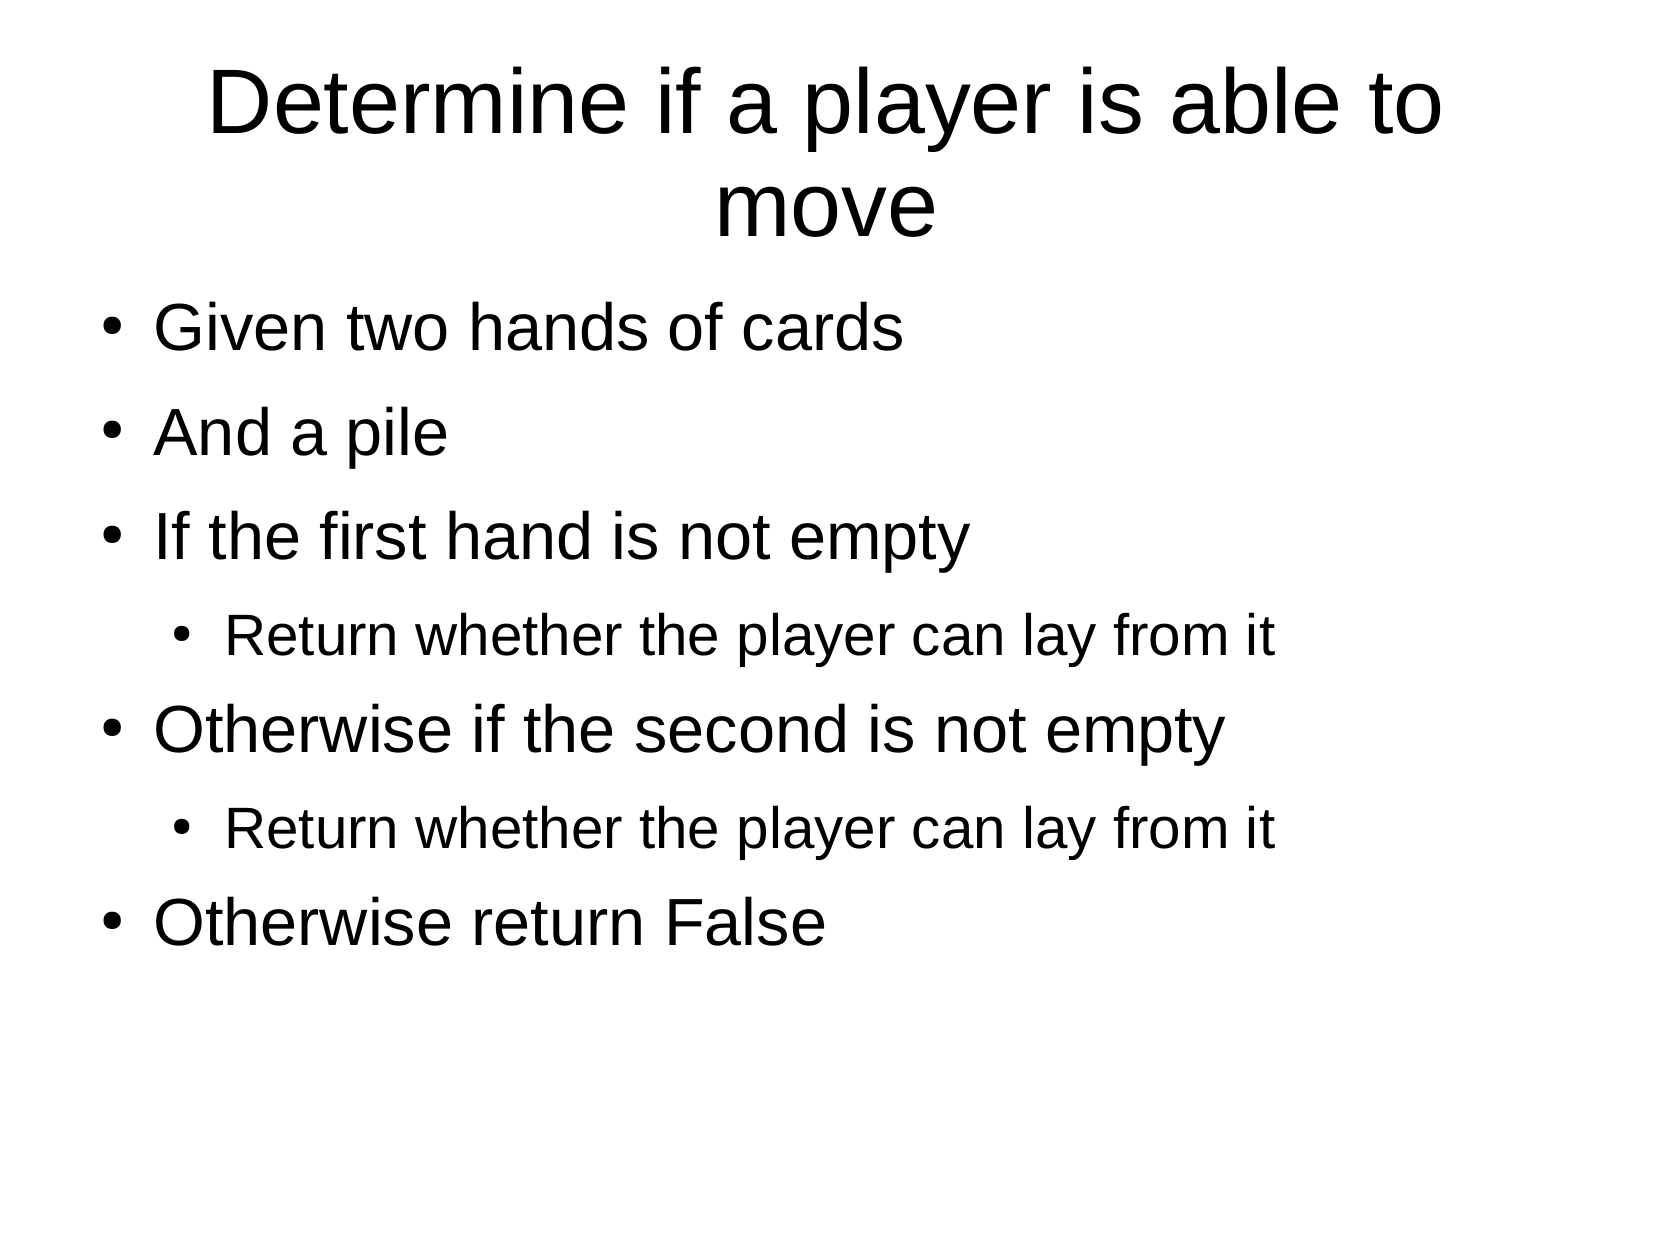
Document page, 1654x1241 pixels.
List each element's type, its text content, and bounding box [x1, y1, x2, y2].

title Determine if a player is able to move [82, 50, 1571, 256]
list Given two hands of cards And a pile If the first hand is not empty Return whether the player can lay from it Otherwise if the second is not empty Return whether the player can lay from it Otherwise return False [82, 290, 1571, 1094]
